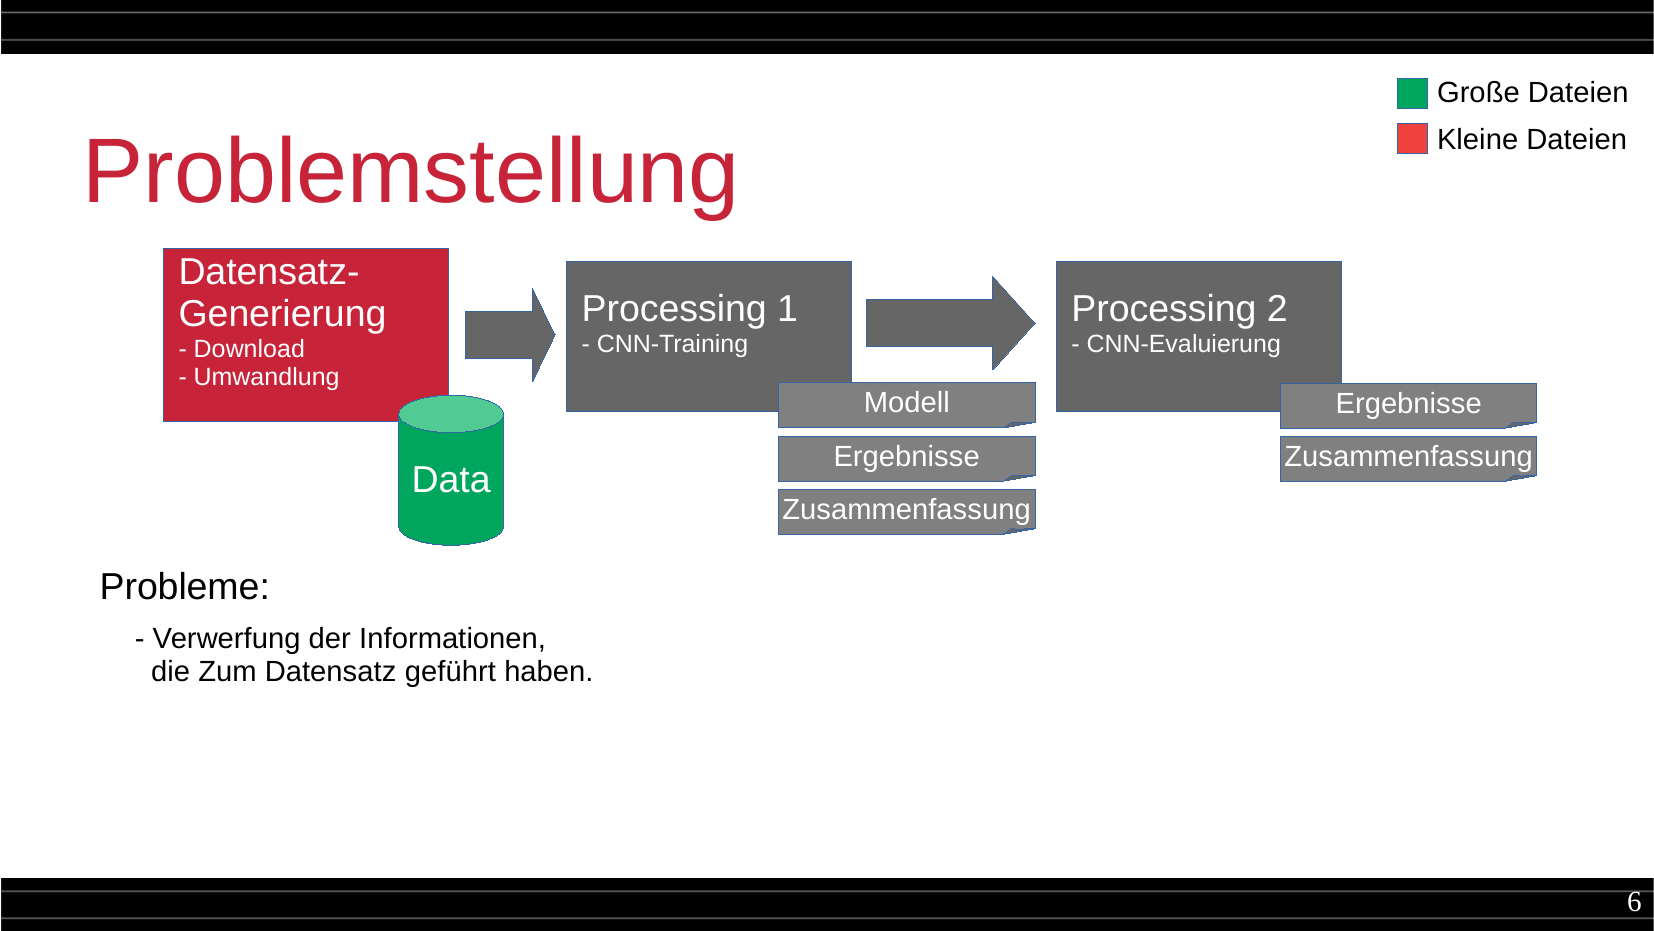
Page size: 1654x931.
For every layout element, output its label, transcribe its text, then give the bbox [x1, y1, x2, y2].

picture [1, 0, 1654, 54]
text_box Data [398, 416, 504, 546]
text_box [866, 276, 1036, 370]
text_box - Verwerfung der Informationen, die Zum Datensatz geführt haben. [120, 615, 610, 696]
text_box Ergebnisse [778, 436, 1036, 482]
text_box Datensatz- Generierung - Download - Umwandlung [163, 248, 449, 422]
text_box Processing 1 - CNN-Training [566, 261, 852, 412]
text_box Modell [778, 382, 1036, 428]
title Problemstellung [82, 92, 1571, 249]
text_box Große Dateien Kleine Dateien [1422, 68, 1644, 164]
picture [1, 878, 1654, 931]
text_box [465, 288, 556, 382]
text_box [1397, 78, 1422, 109]
text_box Ergebnisse [1280, 383, 1537, 429]
text_box [1397, 123, 1422, 154]
text_box Zusammenfassung [1280, 436, 1537, 482]
text_box Processing 2 - CNN-Evaluierung [1056, 261, 1342, 412]
text_box Probleme: [84, 558, 286, 616]
text_box Zusammenfassung [778, 489, 1036, 535]
